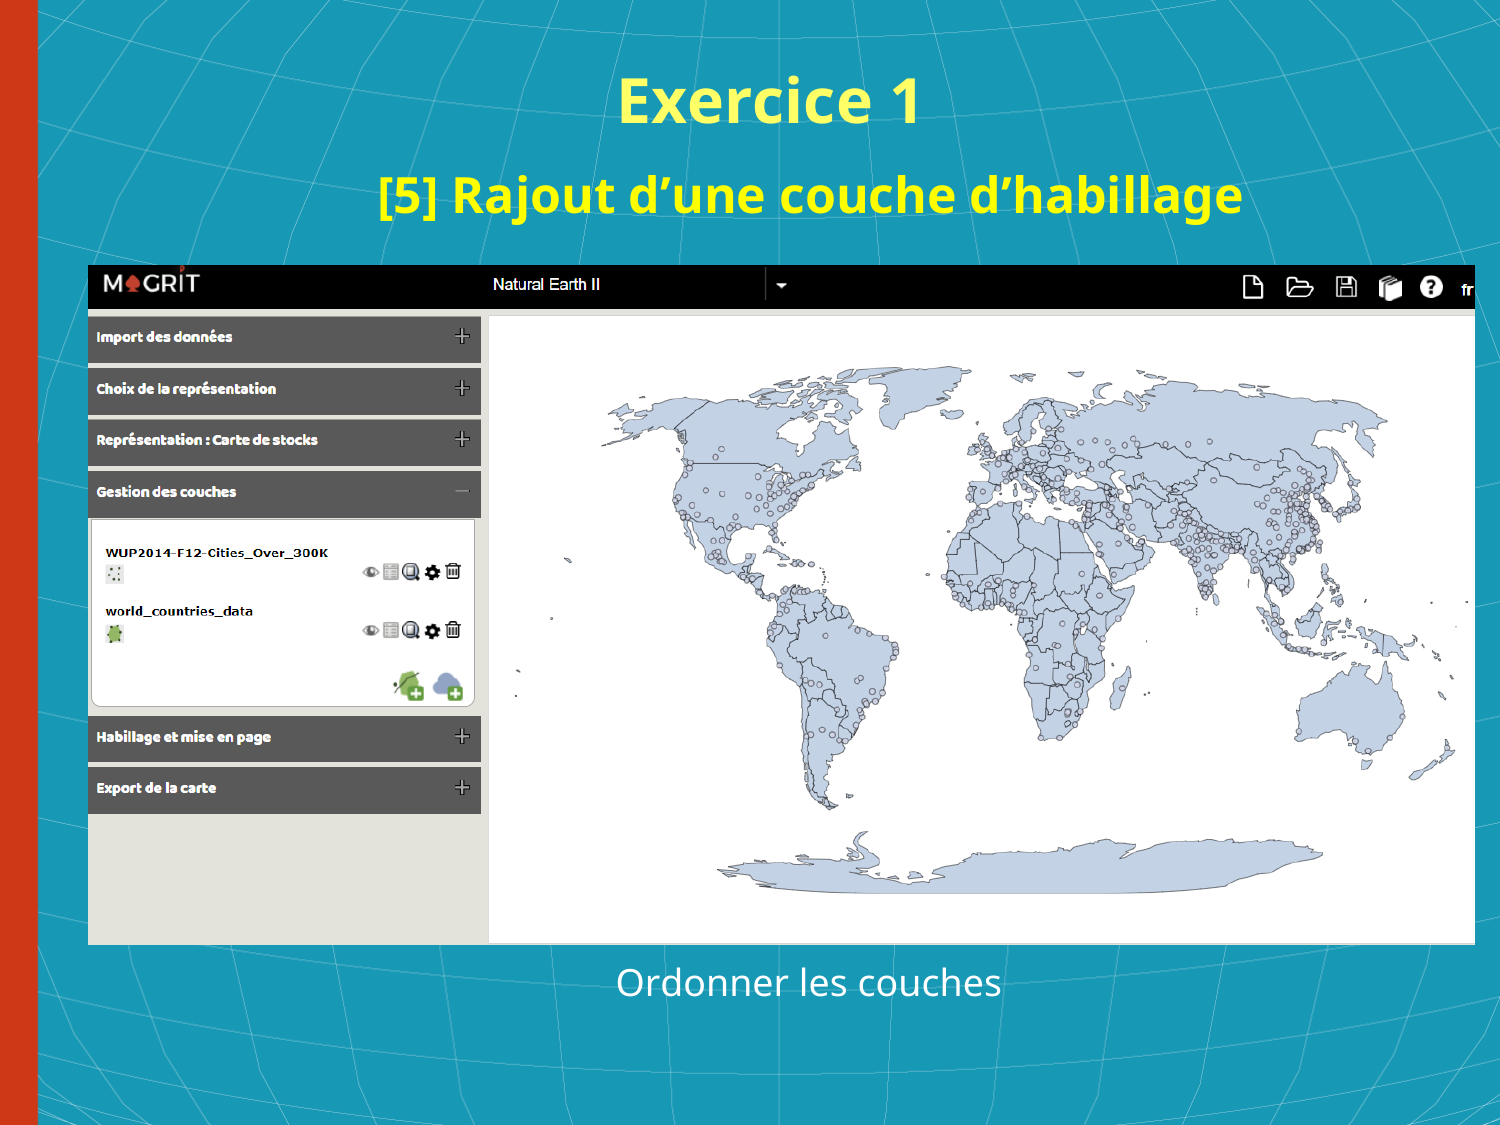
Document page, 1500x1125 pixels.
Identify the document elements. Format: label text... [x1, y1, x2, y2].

title Exercice 1 [65, 20, 1477, 159]
list [5] Rajout d’une couche d’habillage [59, 159, 1477, 813]
list Ordonner les couches [183, 956, 1436, 1049]
picture [0, 0, 1500, 1125]
